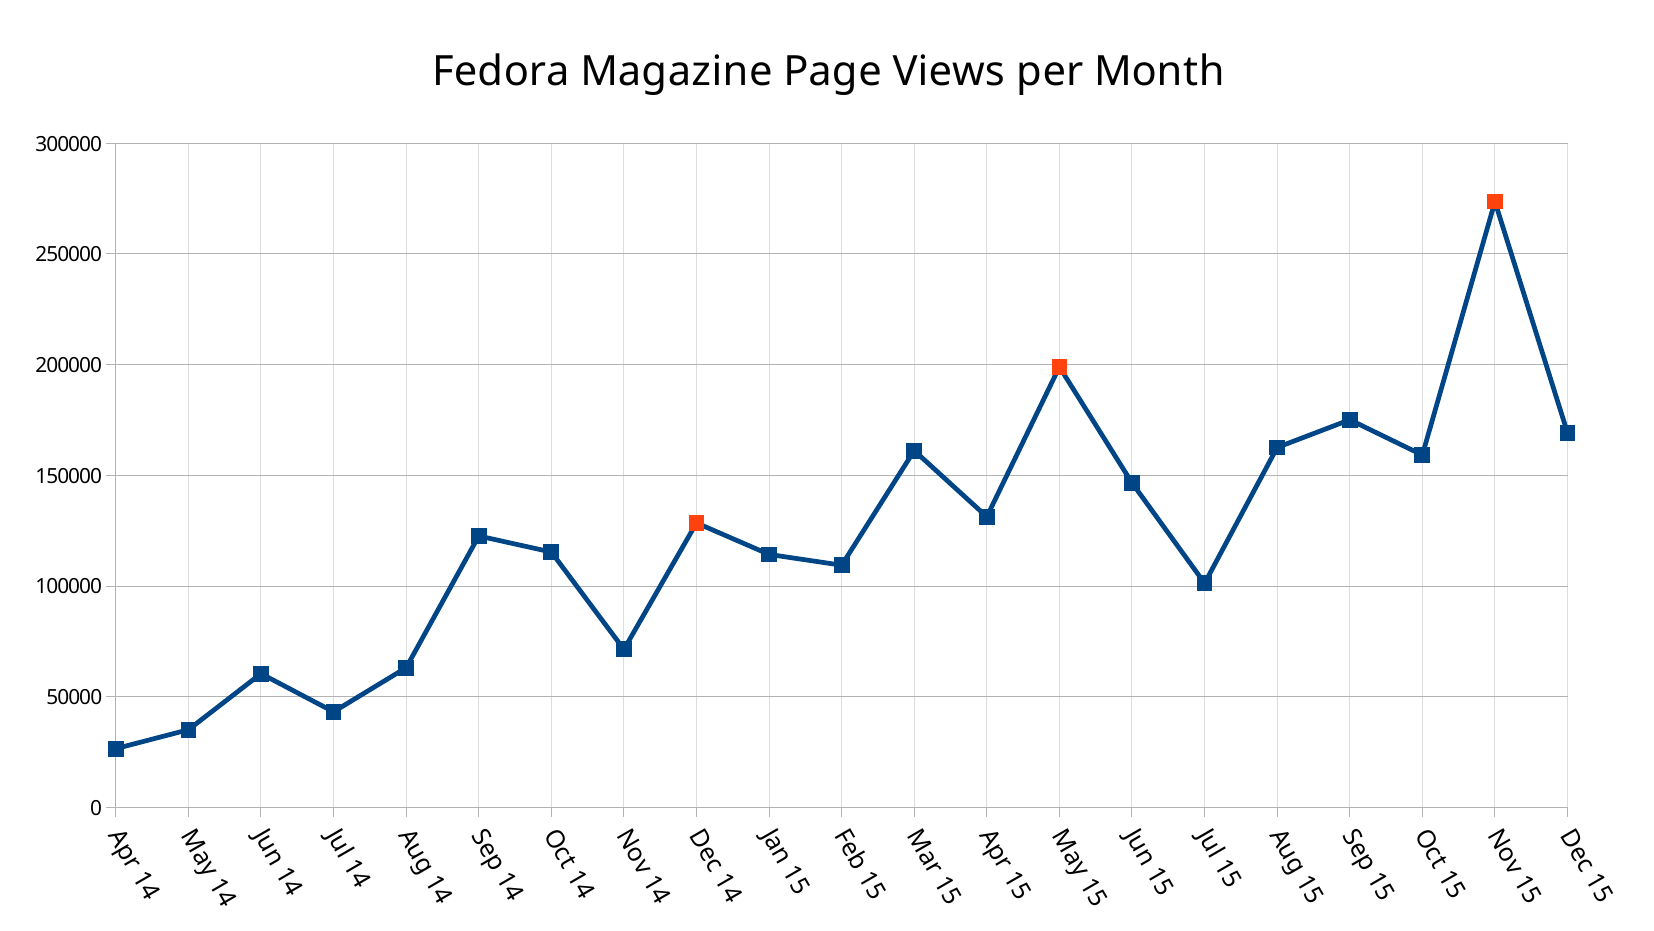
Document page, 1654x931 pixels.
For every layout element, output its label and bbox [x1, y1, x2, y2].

chart [2, 1, 1654, 931]
